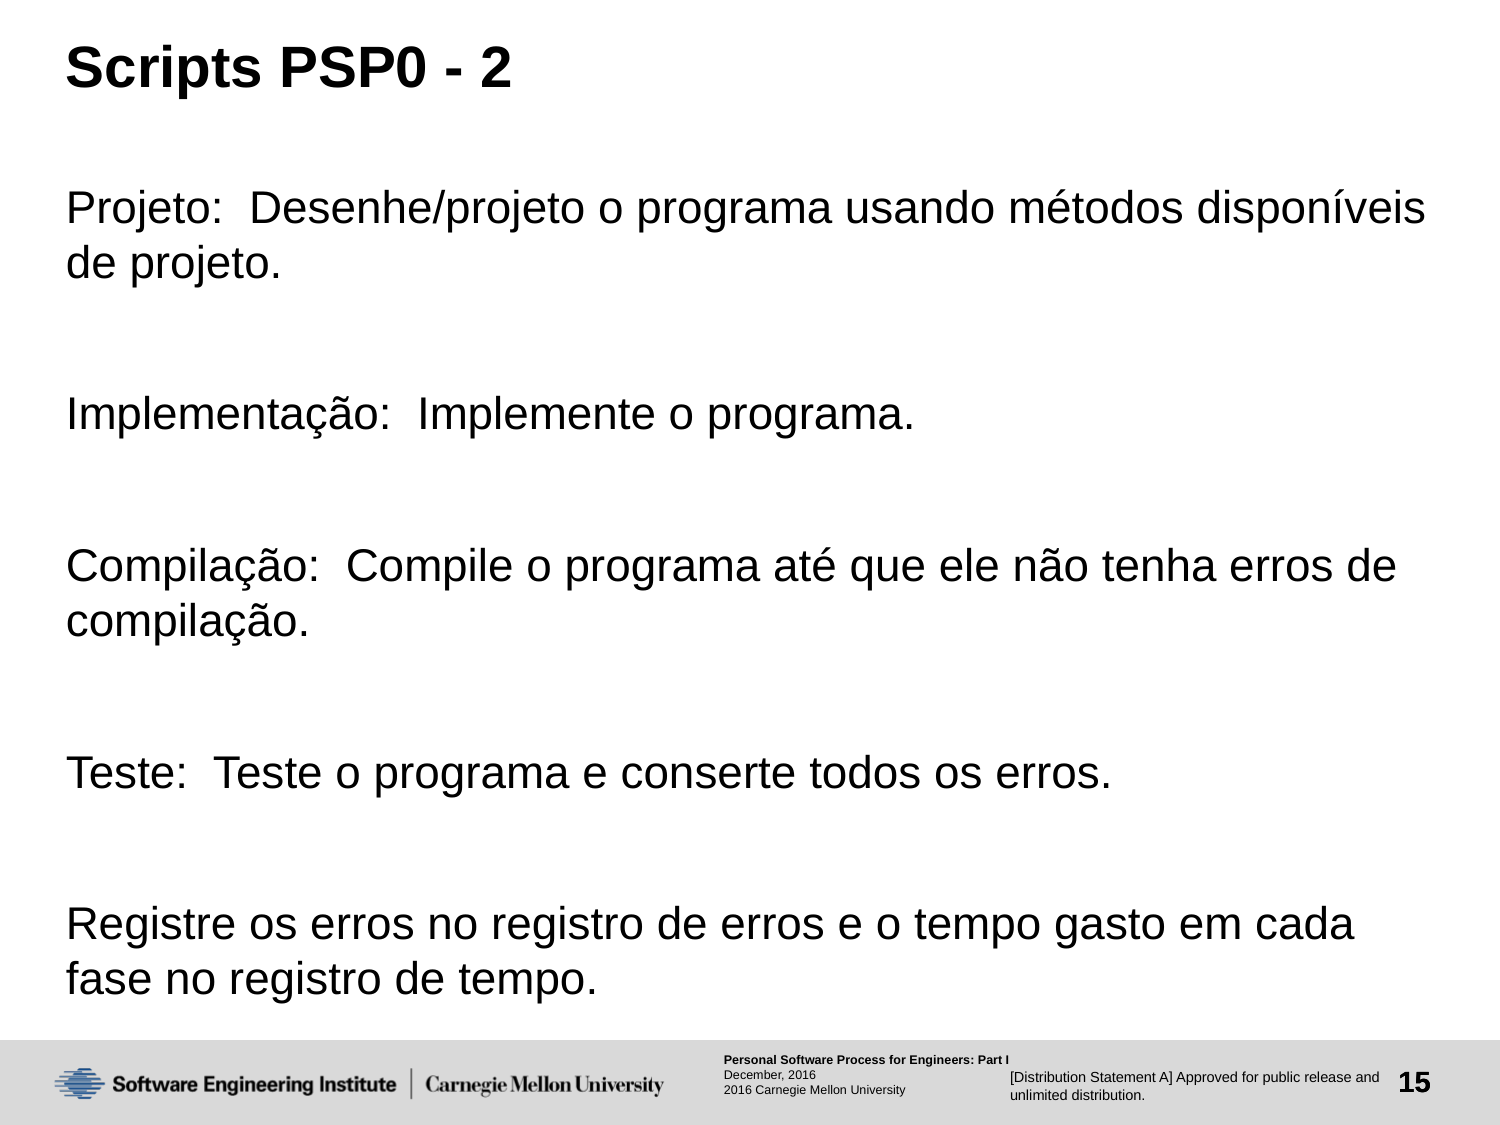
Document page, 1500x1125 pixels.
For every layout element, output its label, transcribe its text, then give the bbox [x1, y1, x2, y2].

picture [46, 1061, 673, 1104]
title Scripts PSP0 - 2 [65, 37, 1313, 148]
list Projeto: Desenhe/projeto o programa usando métodos disponíveis de projeto. Implementação: Implemente o programa. Compilação: Compile o programa até que ele não tenha erros de compilação. Teste: Teste o programa e conserte todos os erros. Registre os erros no registro de erros e o tempo gasto em cada fase no registro de tempo. [65, 177, 1431, 1000]
